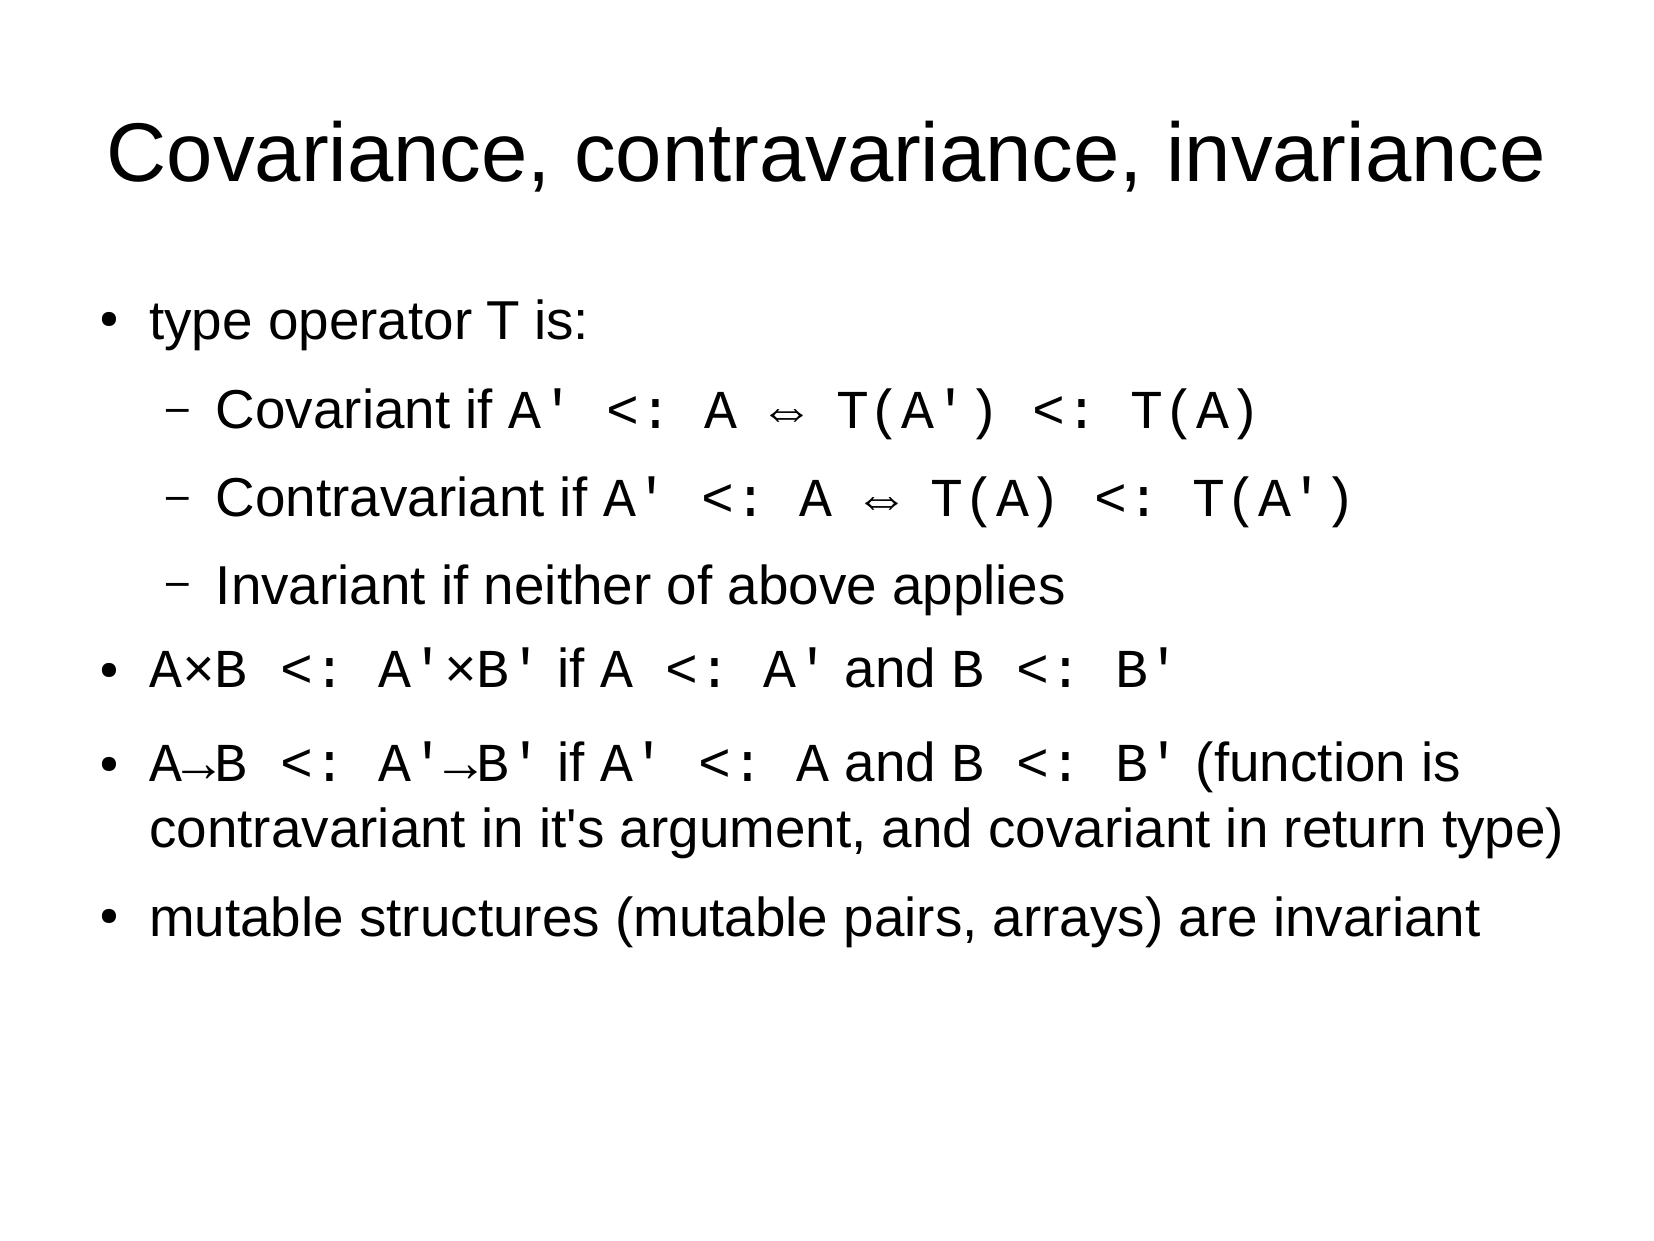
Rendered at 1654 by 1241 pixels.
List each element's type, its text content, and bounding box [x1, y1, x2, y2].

title Covariance, contravariance, invariance [82, 49, 1571, 257]
list type operator T is: Covariant if A' <: A ⇔ T(A') <: T(A) Contravariant if A' <: A ⇔ T(A) <: T(A') Invariant if neither of above applies A×B <: A'×B' if A <: A' and B <: B' A→B <: A'→B' if A' <: A and B <: B' (function is contravariant in it's argument, and covariant in return type) mutable structures (mutable pairs, arrays) are invariant [82, 290, 1571, 1010]
